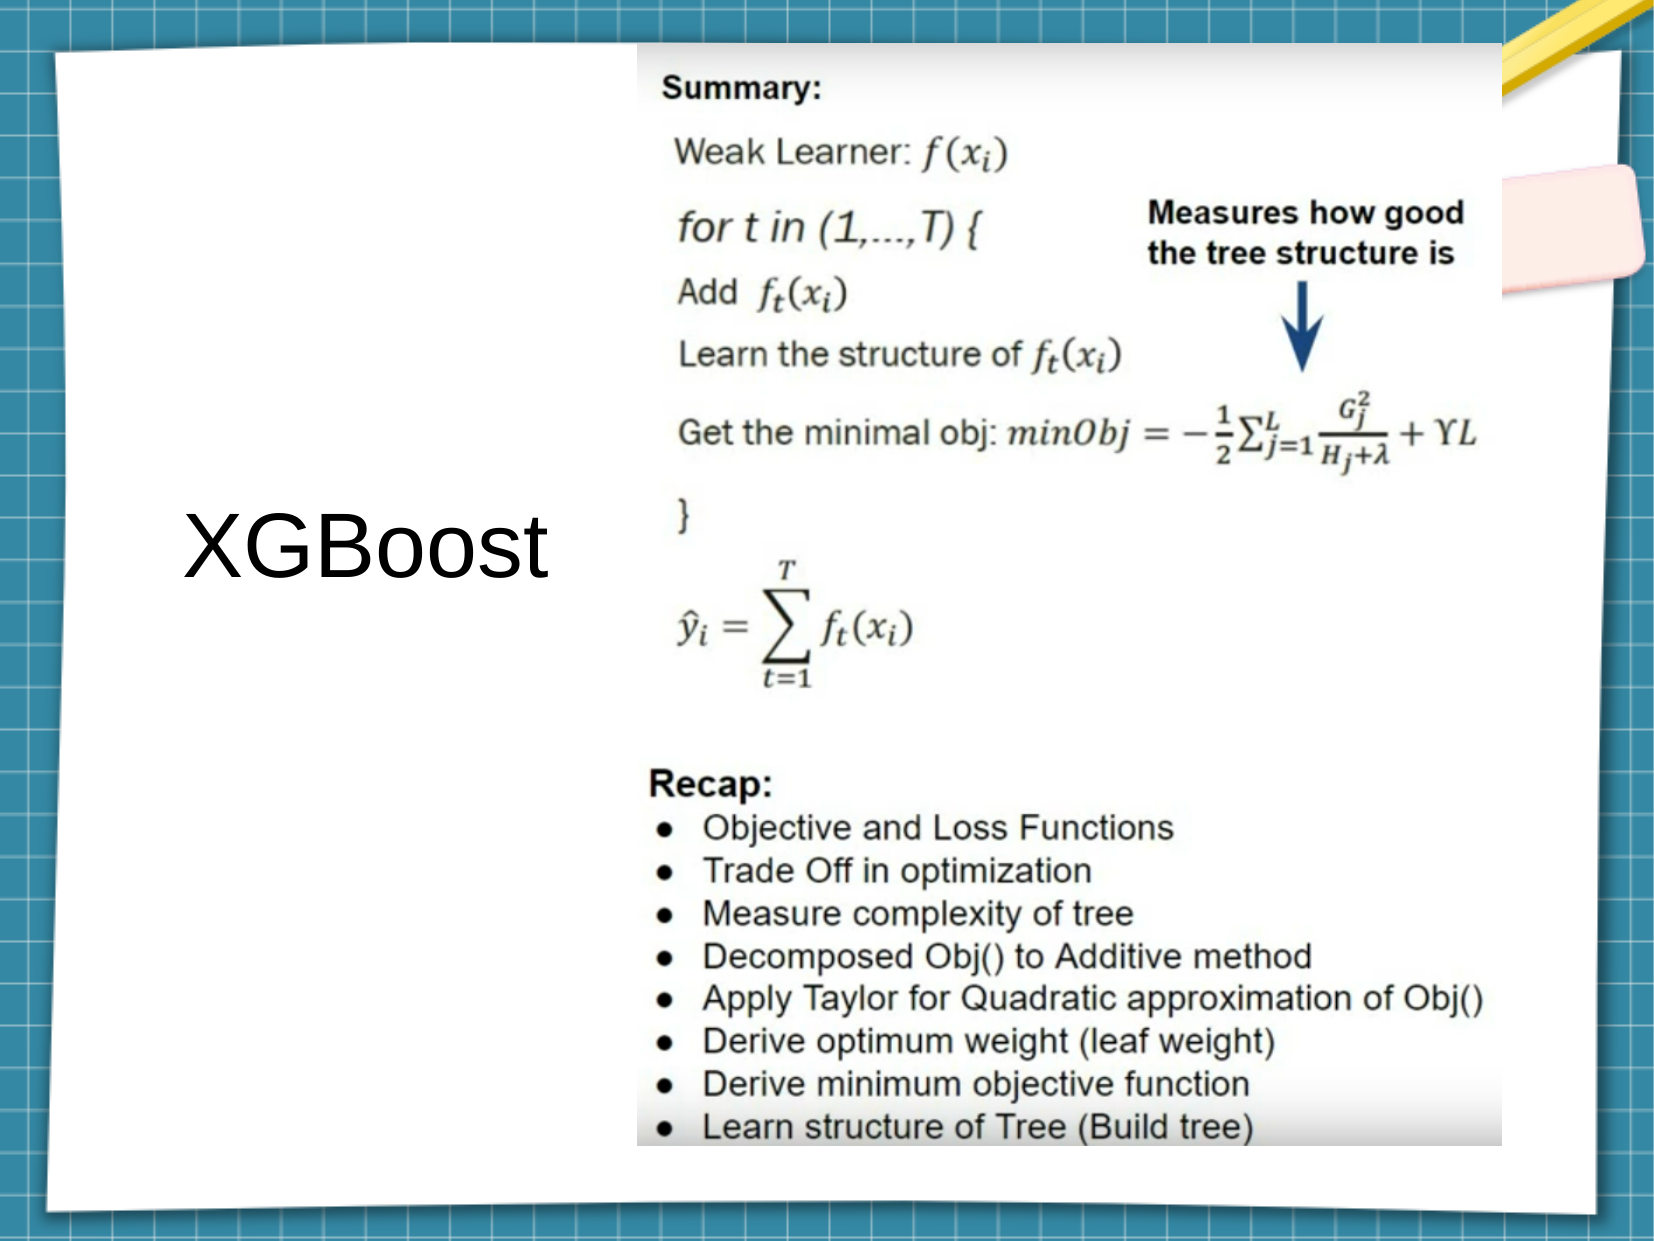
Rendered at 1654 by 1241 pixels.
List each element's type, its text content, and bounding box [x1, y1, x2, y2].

title XGBoost [0, 442, 637, 650]
picture [0, 0, 1654, 1241]
